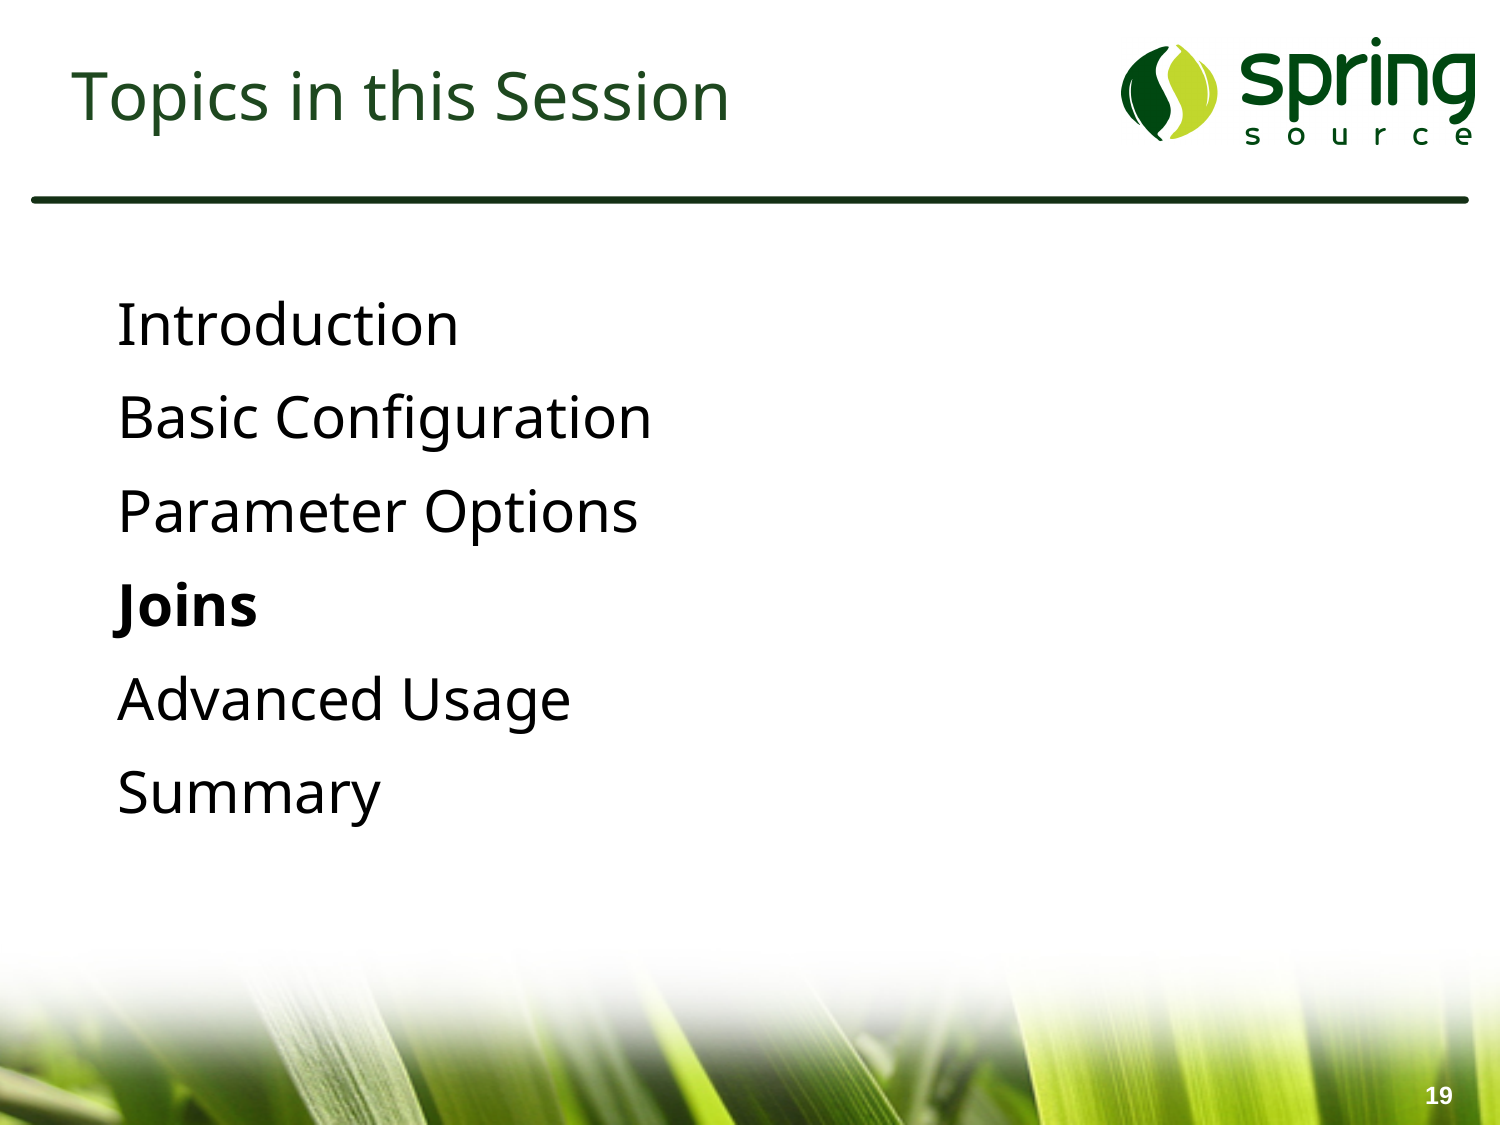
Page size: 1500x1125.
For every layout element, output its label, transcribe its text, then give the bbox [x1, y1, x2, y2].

list Introduction Basic Configuration Parameter Options Joins Advanced Usage Summary [103, 275, 1394, 938]
picture [1121, 37, 1475, 145]
title Topics in this Session [56, 13, 1089, 176]
picture [0, 944, 1500, 1125]
